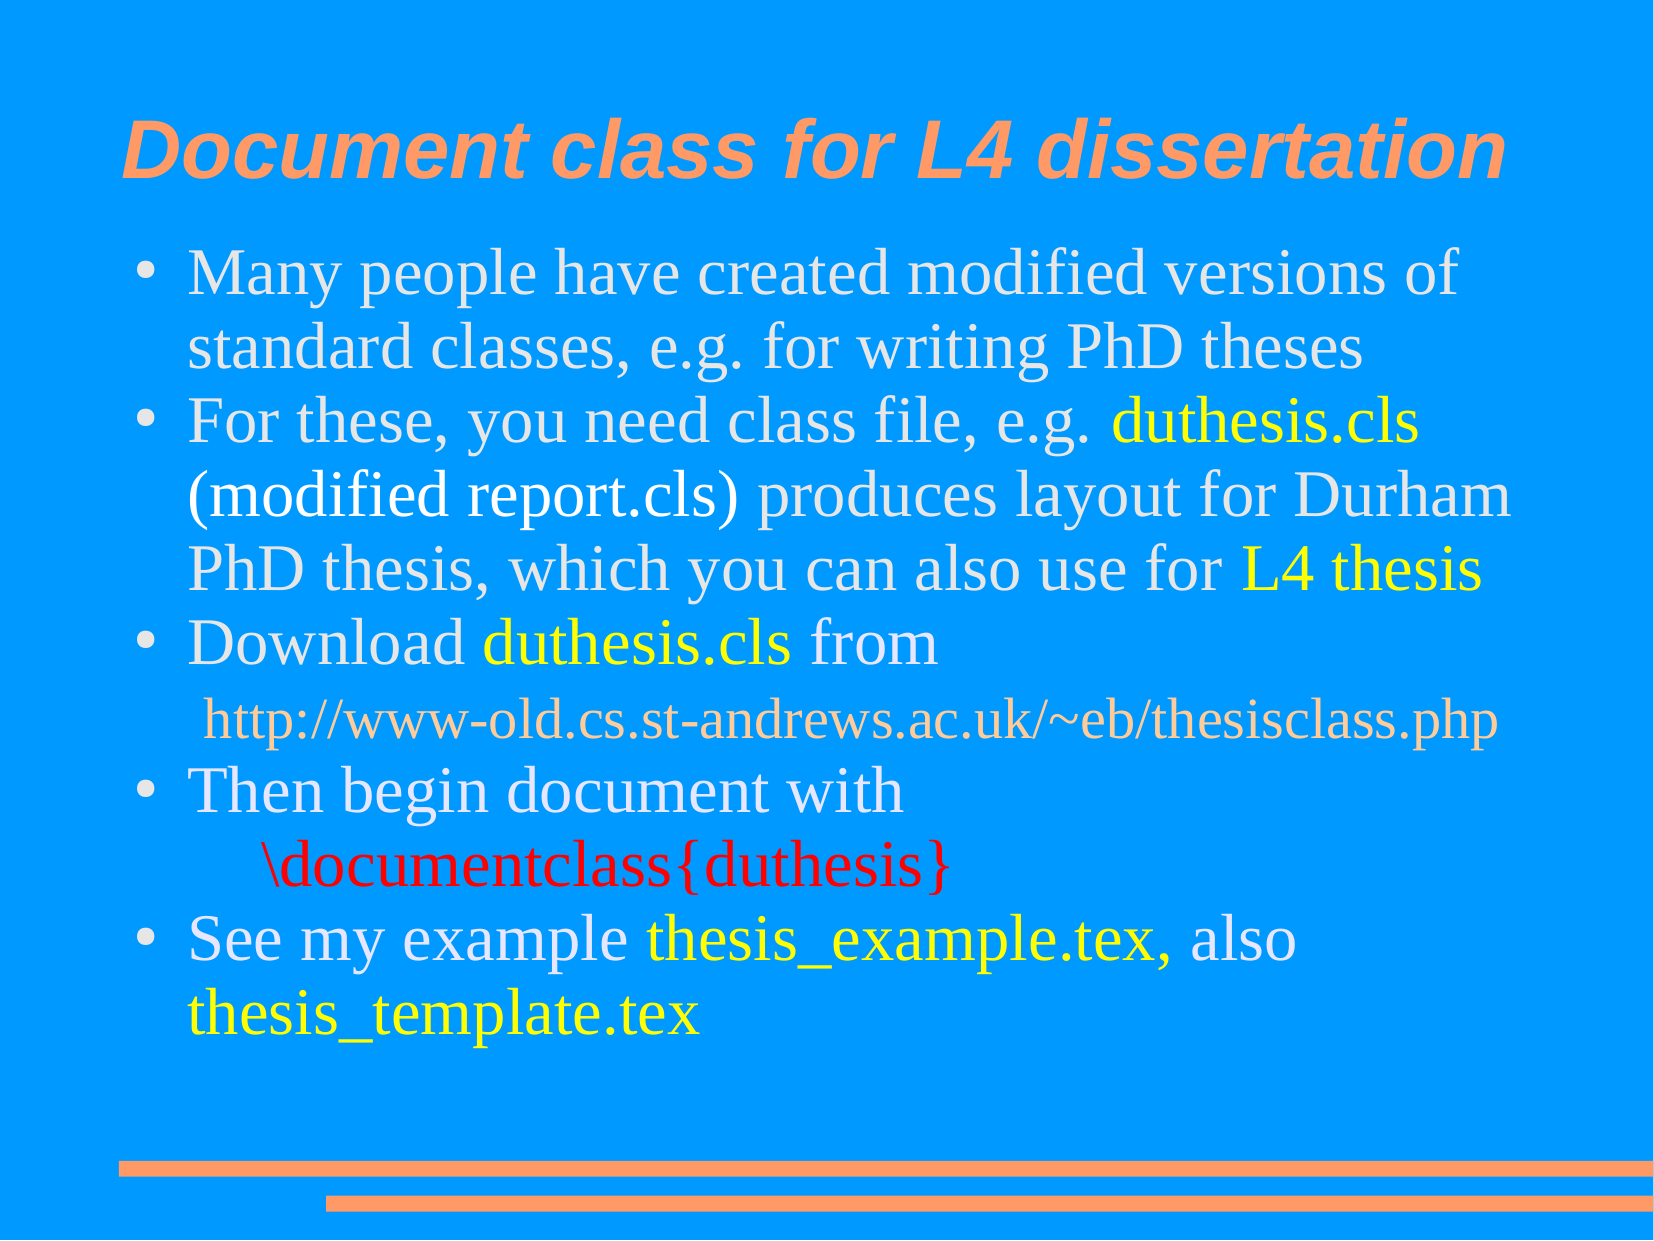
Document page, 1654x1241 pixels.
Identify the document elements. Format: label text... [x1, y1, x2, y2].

list Many people have created modified versions of standard classes, e.g. for writing PhD theses For these, you need class file, e.g. duthesis.cls (modified report.cls) produces layout for Durham PhD thesis, which you can also use for L4 thesis Download duthesis.cls from http://www-old.cs.st-andrews.ac.uk/~eb/thesisclass.php Then begin document with \documentclass{duthesis} See my example thesis_example.tex, also thesis_template.tex [116, 234, 1556, 1056]
title Document class for L4 dissertation [121, 46, 1534, 234]
